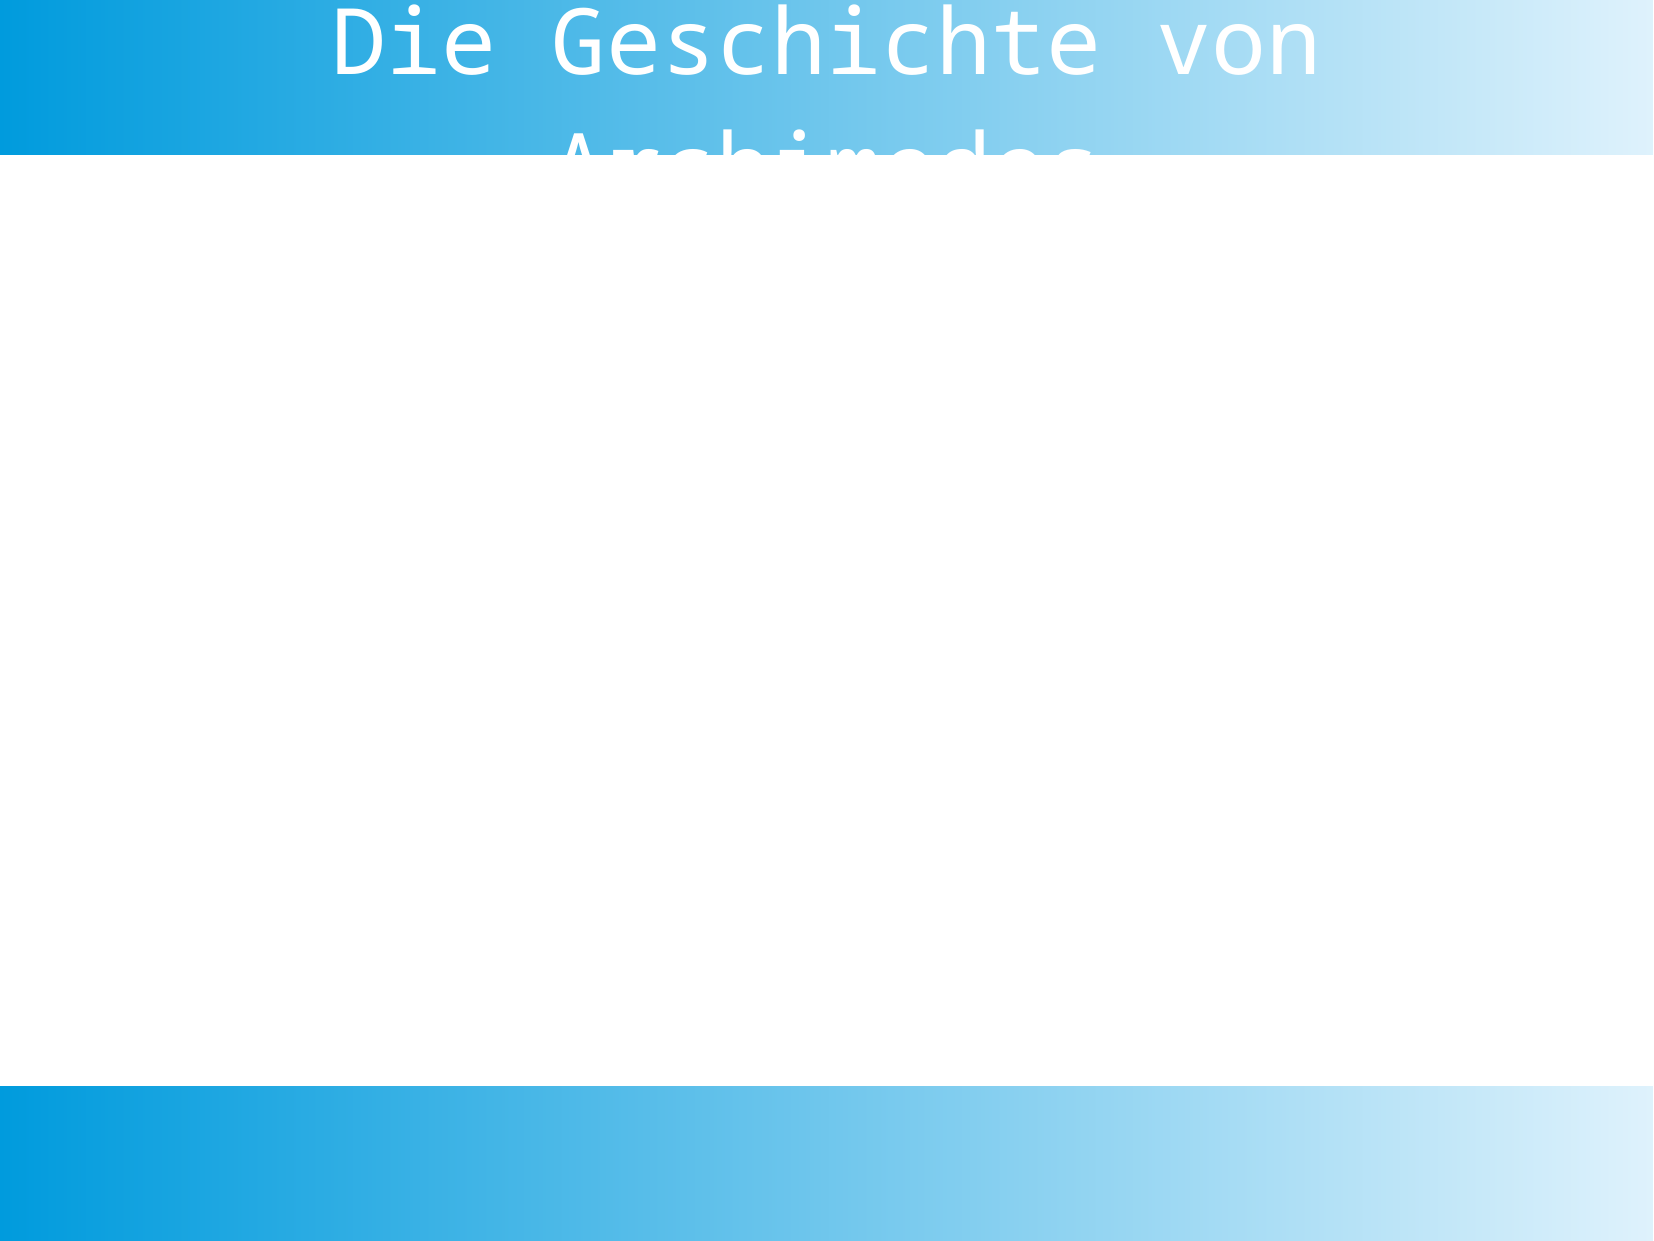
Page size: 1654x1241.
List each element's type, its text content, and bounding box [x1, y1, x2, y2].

title Die Geschichte von Archimedes [82, 40, 1571, 163]
